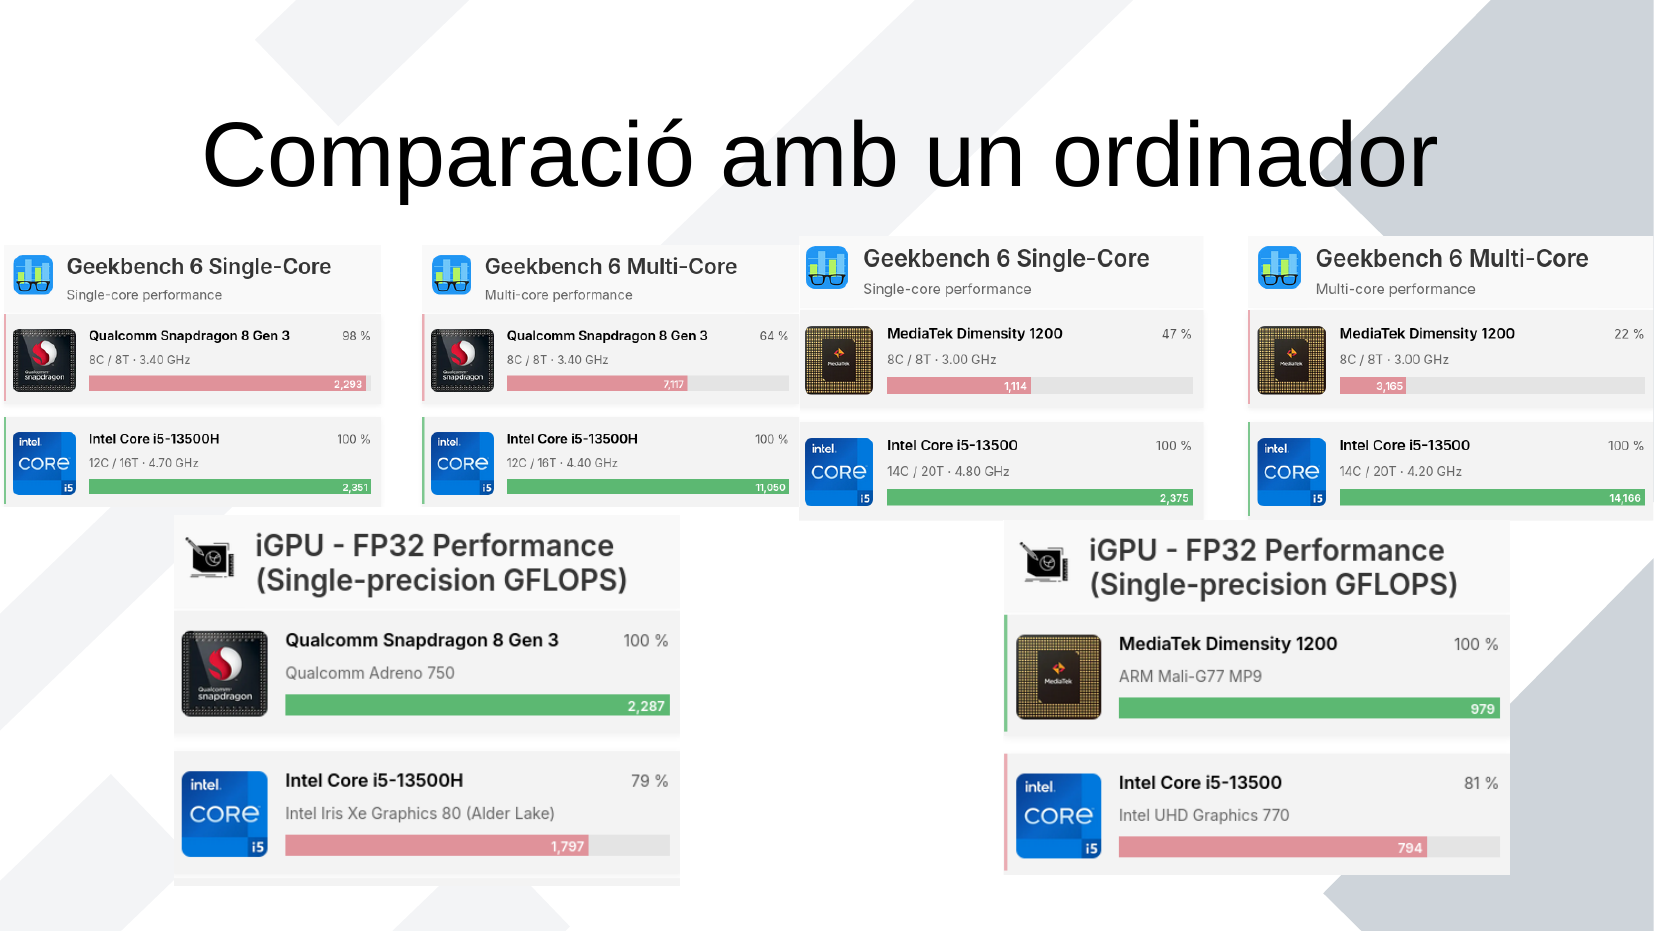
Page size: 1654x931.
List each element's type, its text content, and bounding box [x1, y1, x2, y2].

title Comparació amb un ordinador [76, 76, 1565, 233]
picture [0, 236, 1654, 875]
picture [174, 515, 680, 886]
